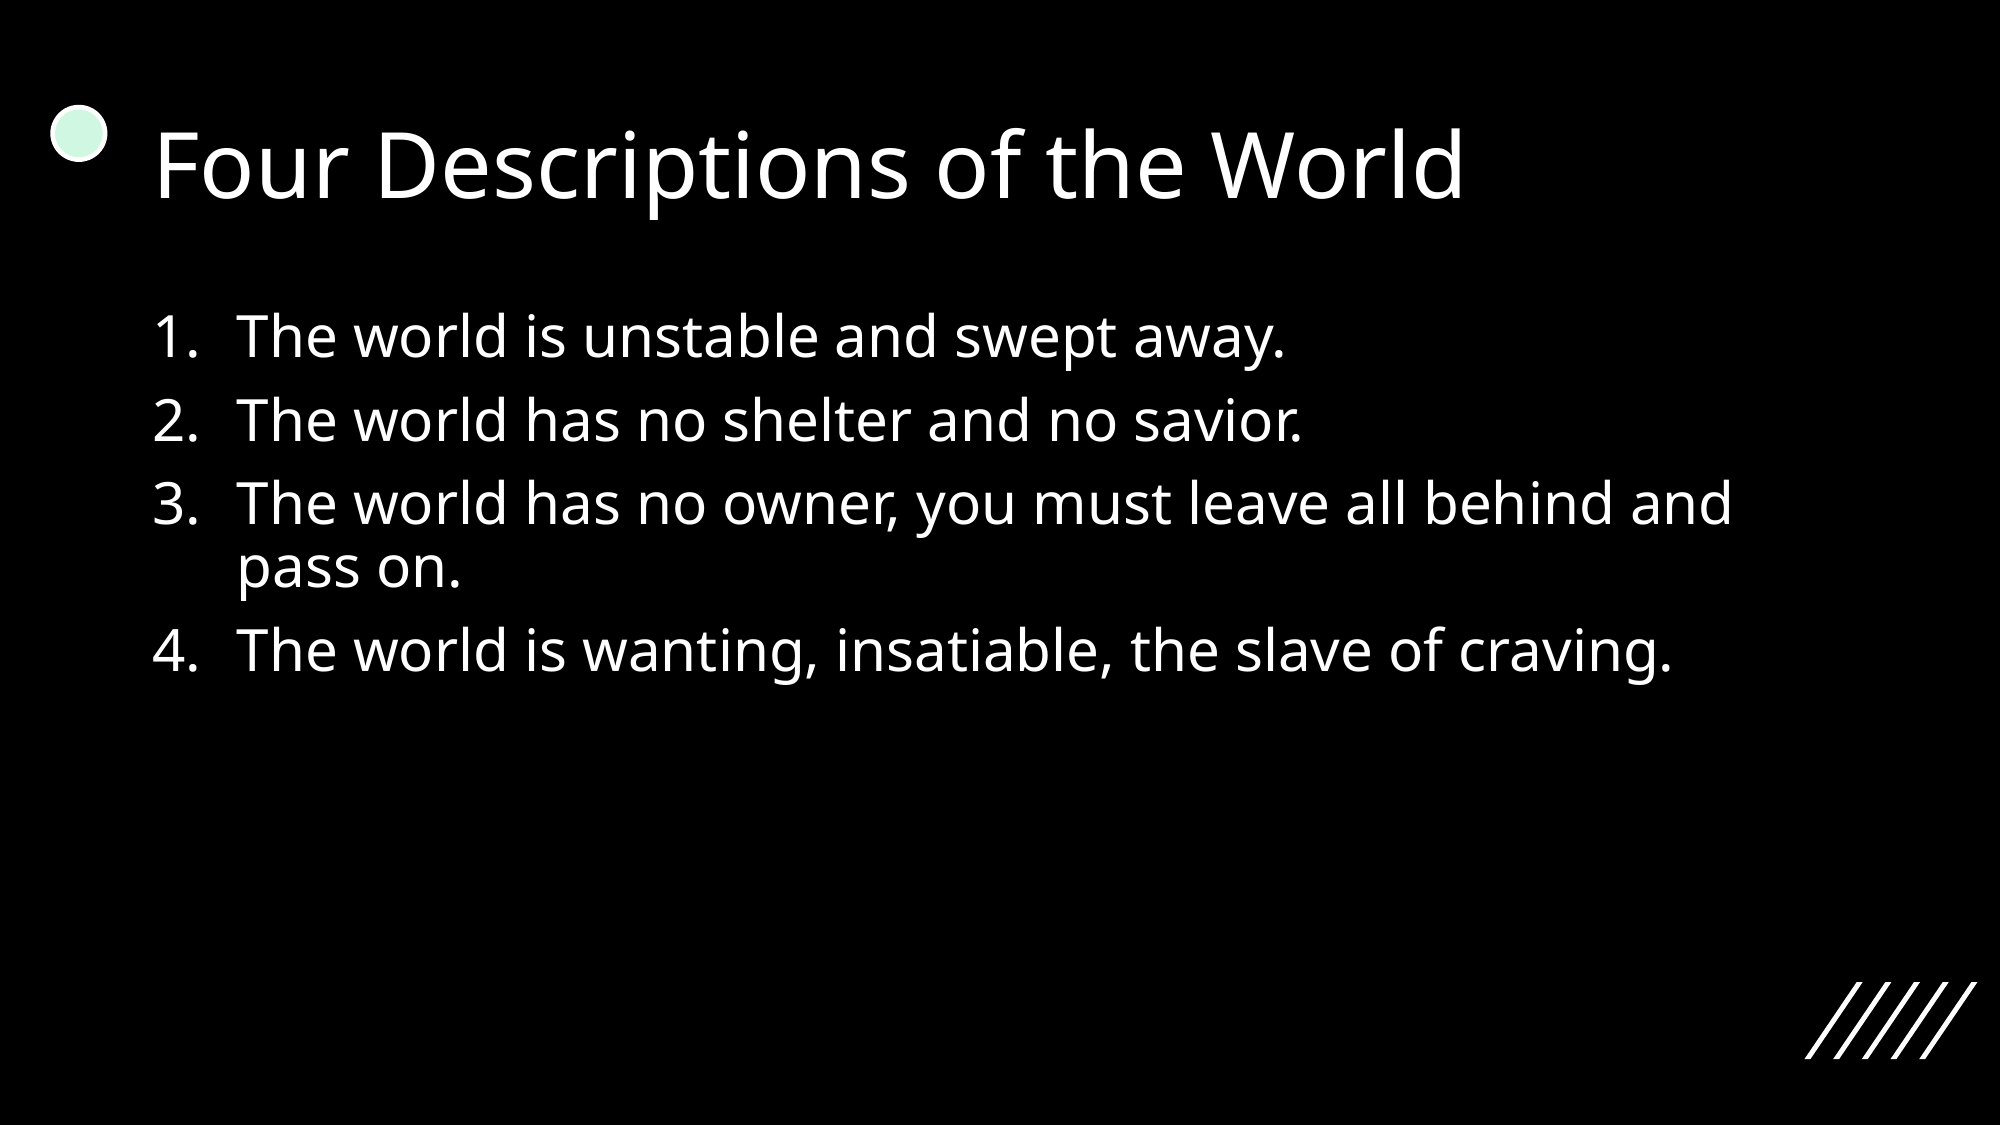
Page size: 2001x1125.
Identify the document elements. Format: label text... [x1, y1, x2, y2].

list The world is unstable and swept away. The world has no shelter and no savior. The world has no owner, you must leave all behind and pass on. The world is wanting, insatiable, the slave of craving. [137, 299, 1863, 1014]
title Four Descriptions of the World [137, 59, 1863, 278]
